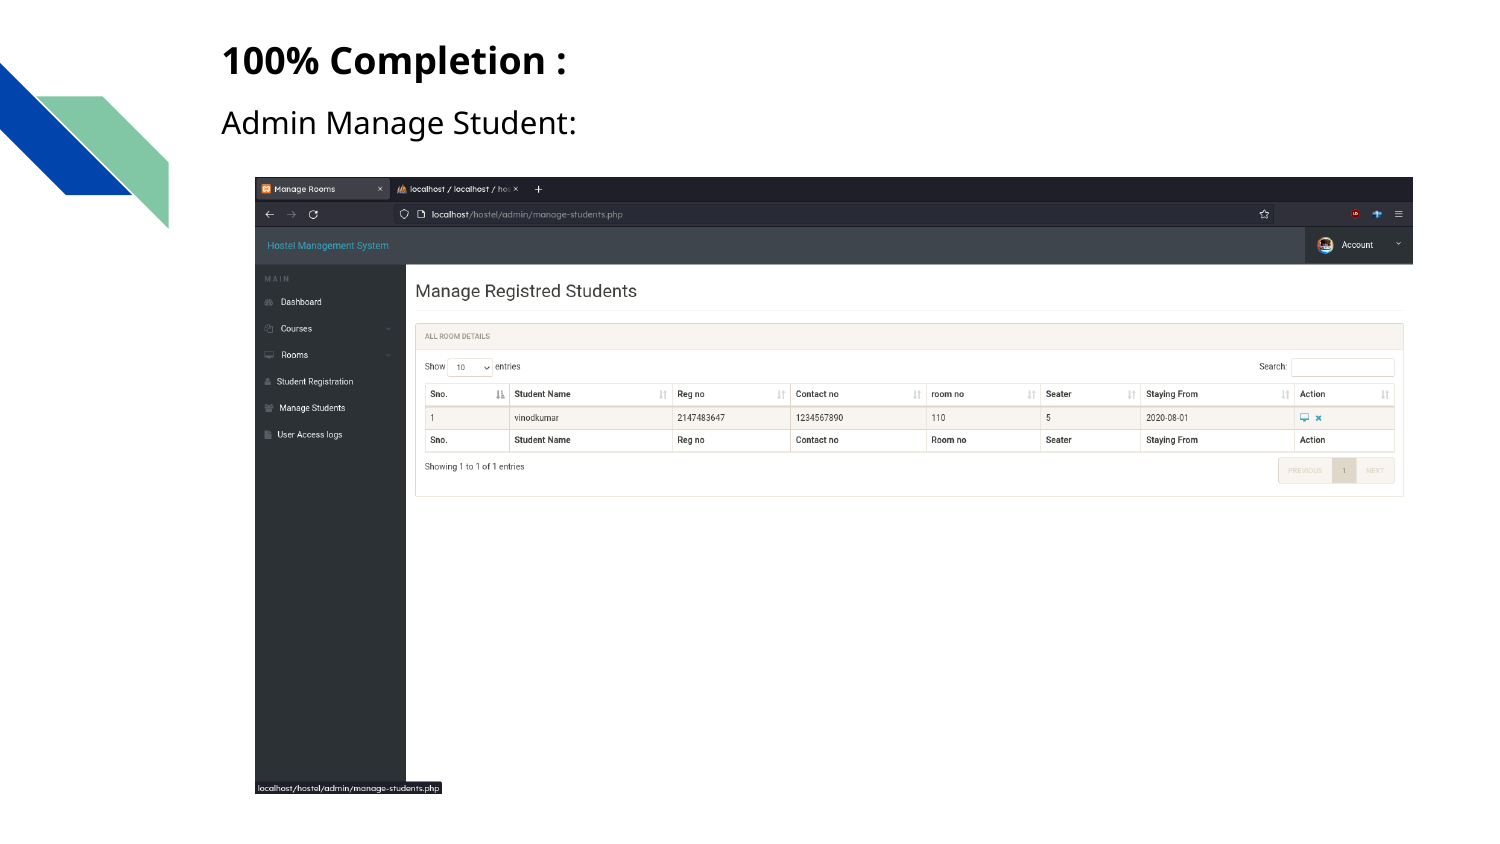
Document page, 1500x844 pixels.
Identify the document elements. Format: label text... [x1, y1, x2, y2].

text_box Admin Manage Student: [206, 93, 621, 148]
text_box 100% Completion : [206, 29, 857, 92]
picture [255, 177, 1413, 794]
